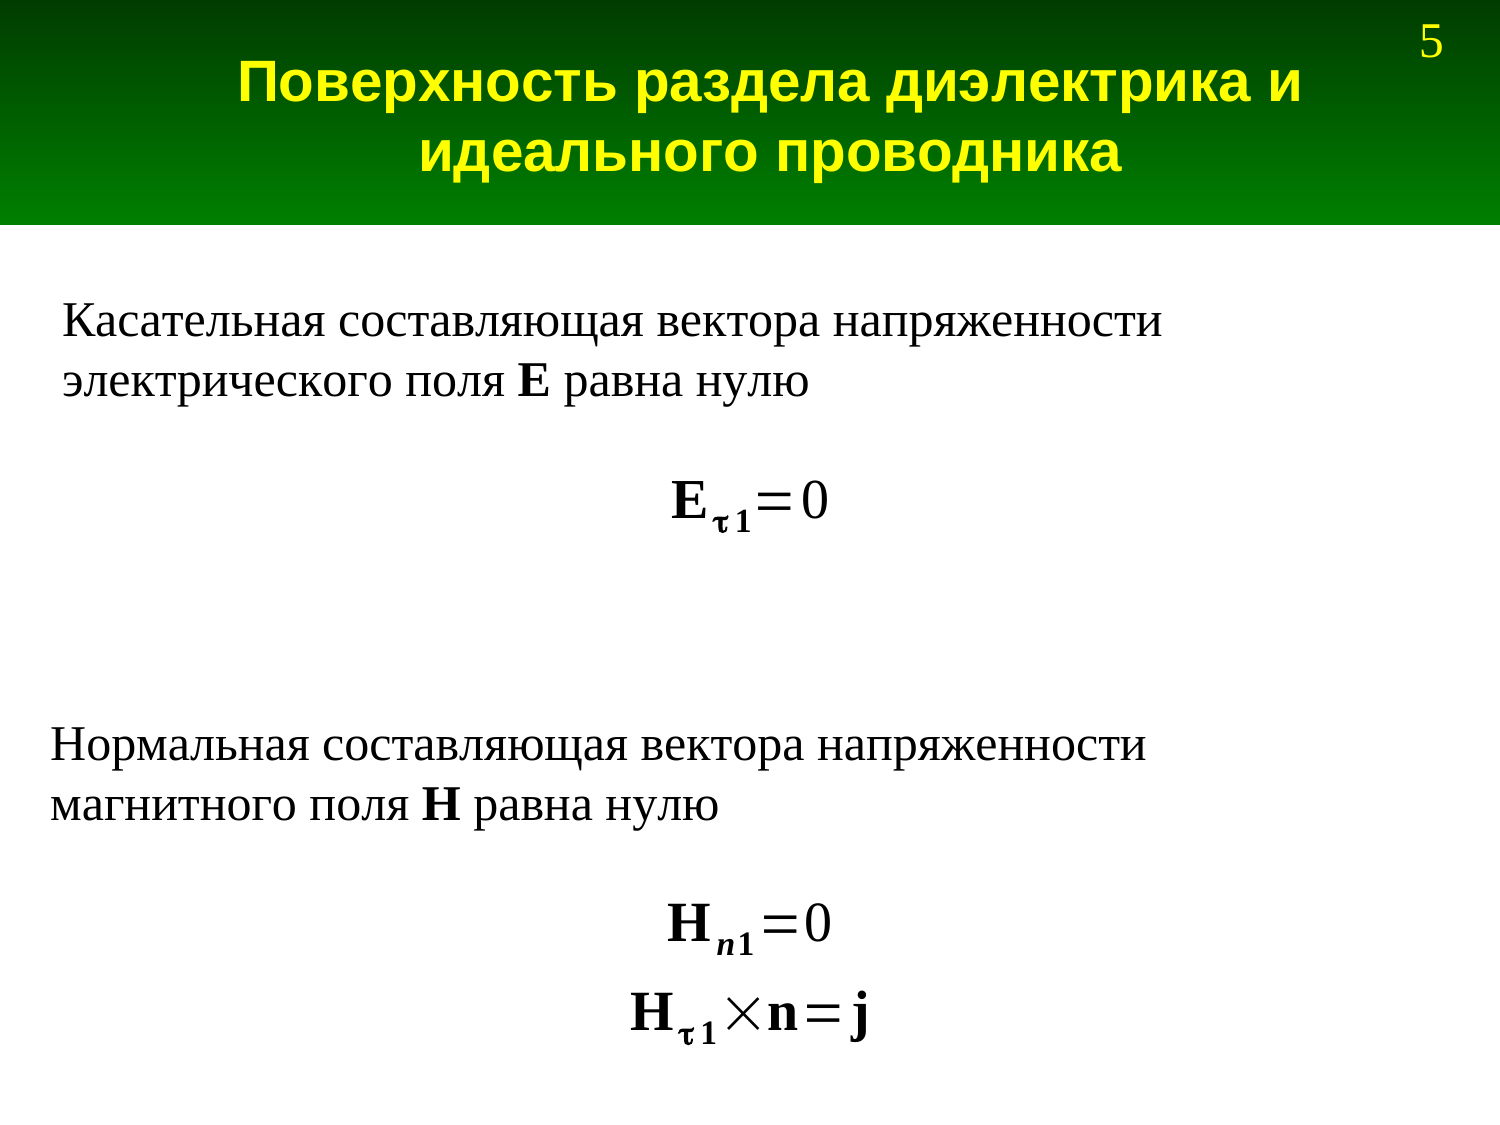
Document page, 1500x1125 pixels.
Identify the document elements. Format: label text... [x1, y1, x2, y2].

title Поверхность раздела диэлектрика и идеального проводника [88, 18, 1453, 207]
chart [653, 891, 847, 964]
chart [657, 468, 843, 540]
text_box Касательная составляющая вектора напряженности электрического поля E равна нулю [47, 278, 1430, 414]
text_box Нормальная составляющая вектора напряженности магнитного поля H равна нулю [35, 702, 1418, 838]
chart [616, 980, 884, 1052]
